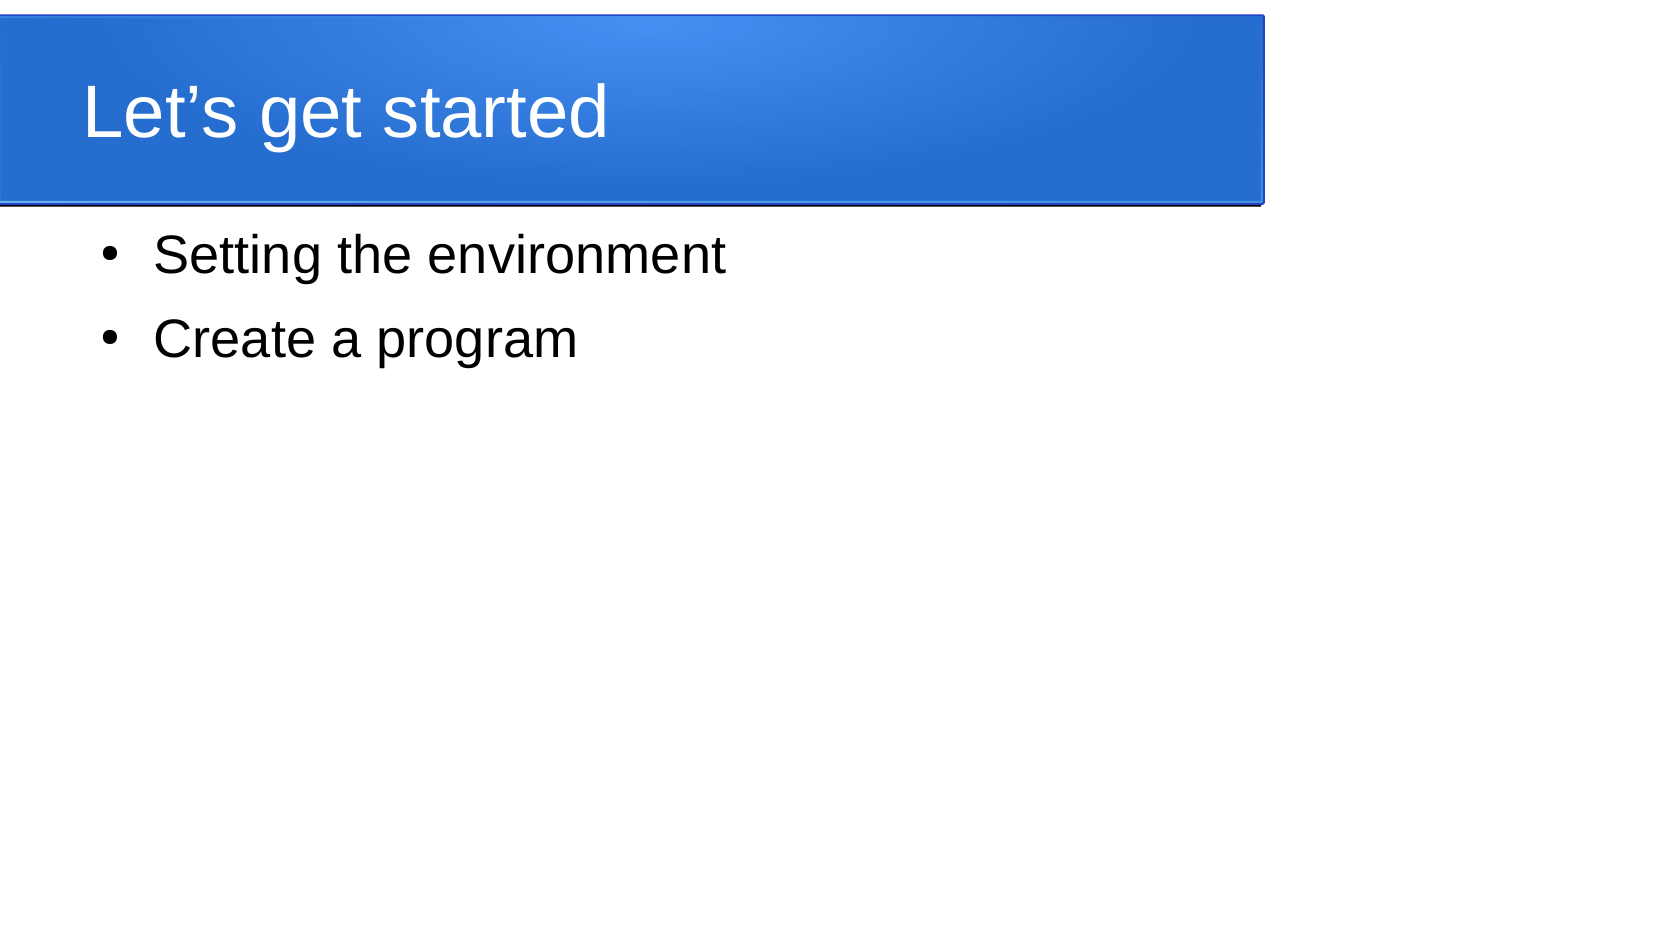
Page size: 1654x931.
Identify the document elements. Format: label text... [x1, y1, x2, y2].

list Setting the environment Create a program [82, 224, 1571, 764]
title Let’s get started [82, 35, 1235, 189]
